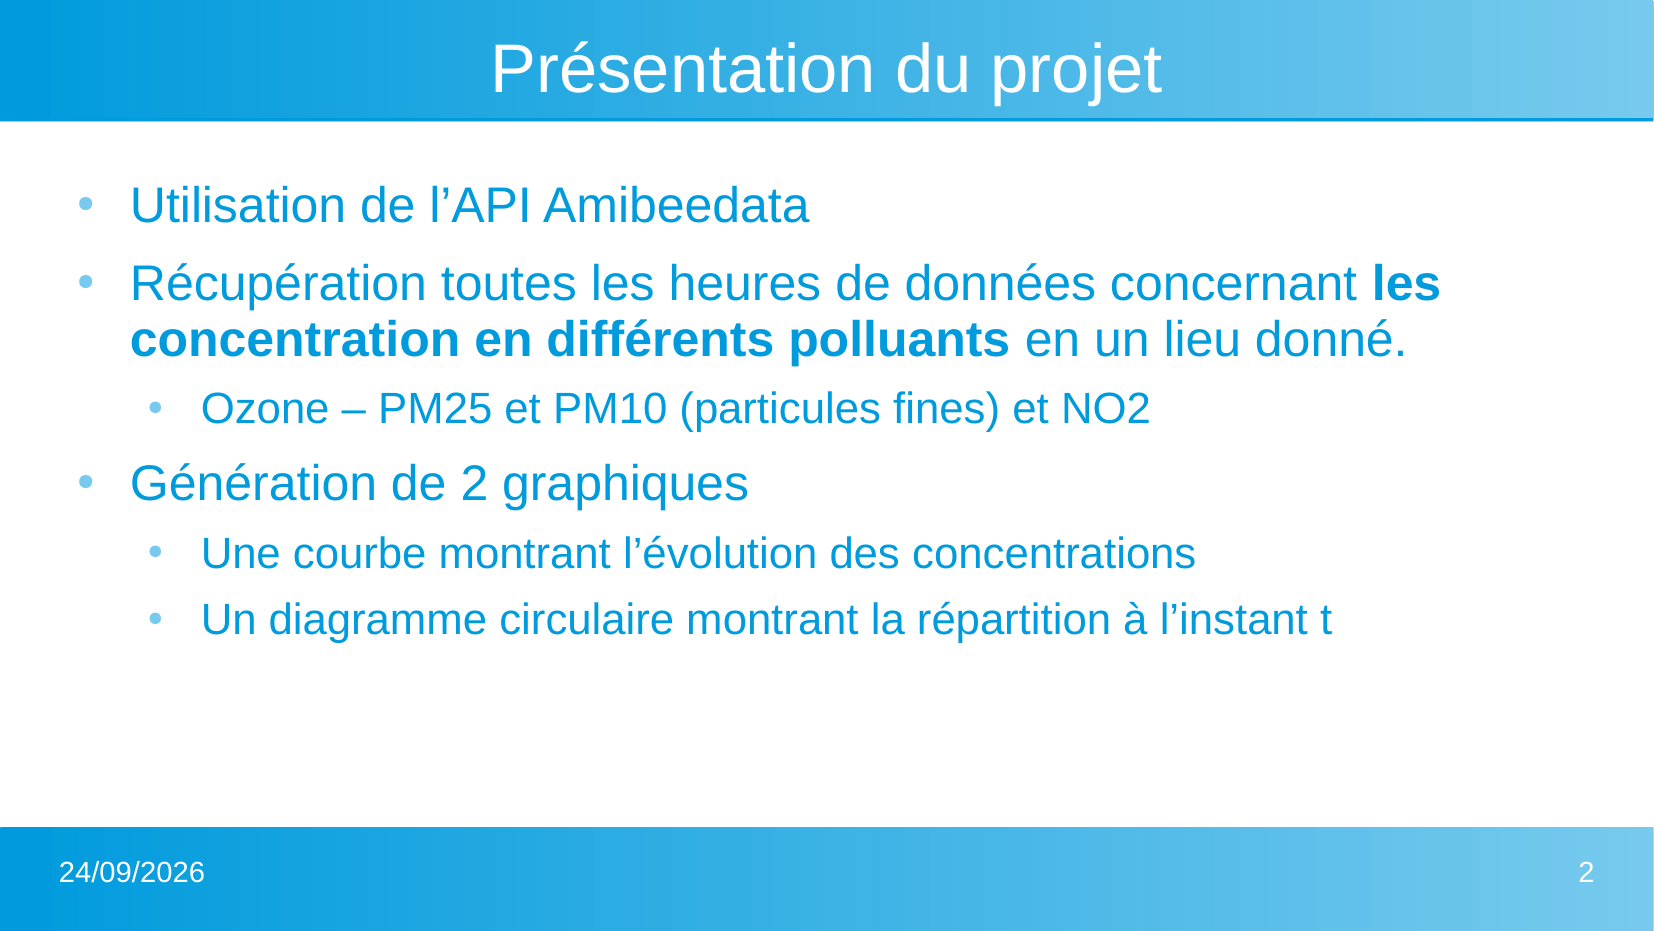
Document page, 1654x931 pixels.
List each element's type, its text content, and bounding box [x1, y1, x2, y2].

list Utilisation de l’API Amibeedata Récupération toutes les heures de données concernant les concentration en différents polluants en un lieu donné. Ozone – PM25 et PM10 (particules fines) et NO2 Génération de 2 graphiques Une courbe montrant l’évolution des concentrations Un diagramme circulaire montrant la répartition à l’instant t [59, 177, 1595, 768]
title Présentation du projet [59, 29, 1595, 108]
